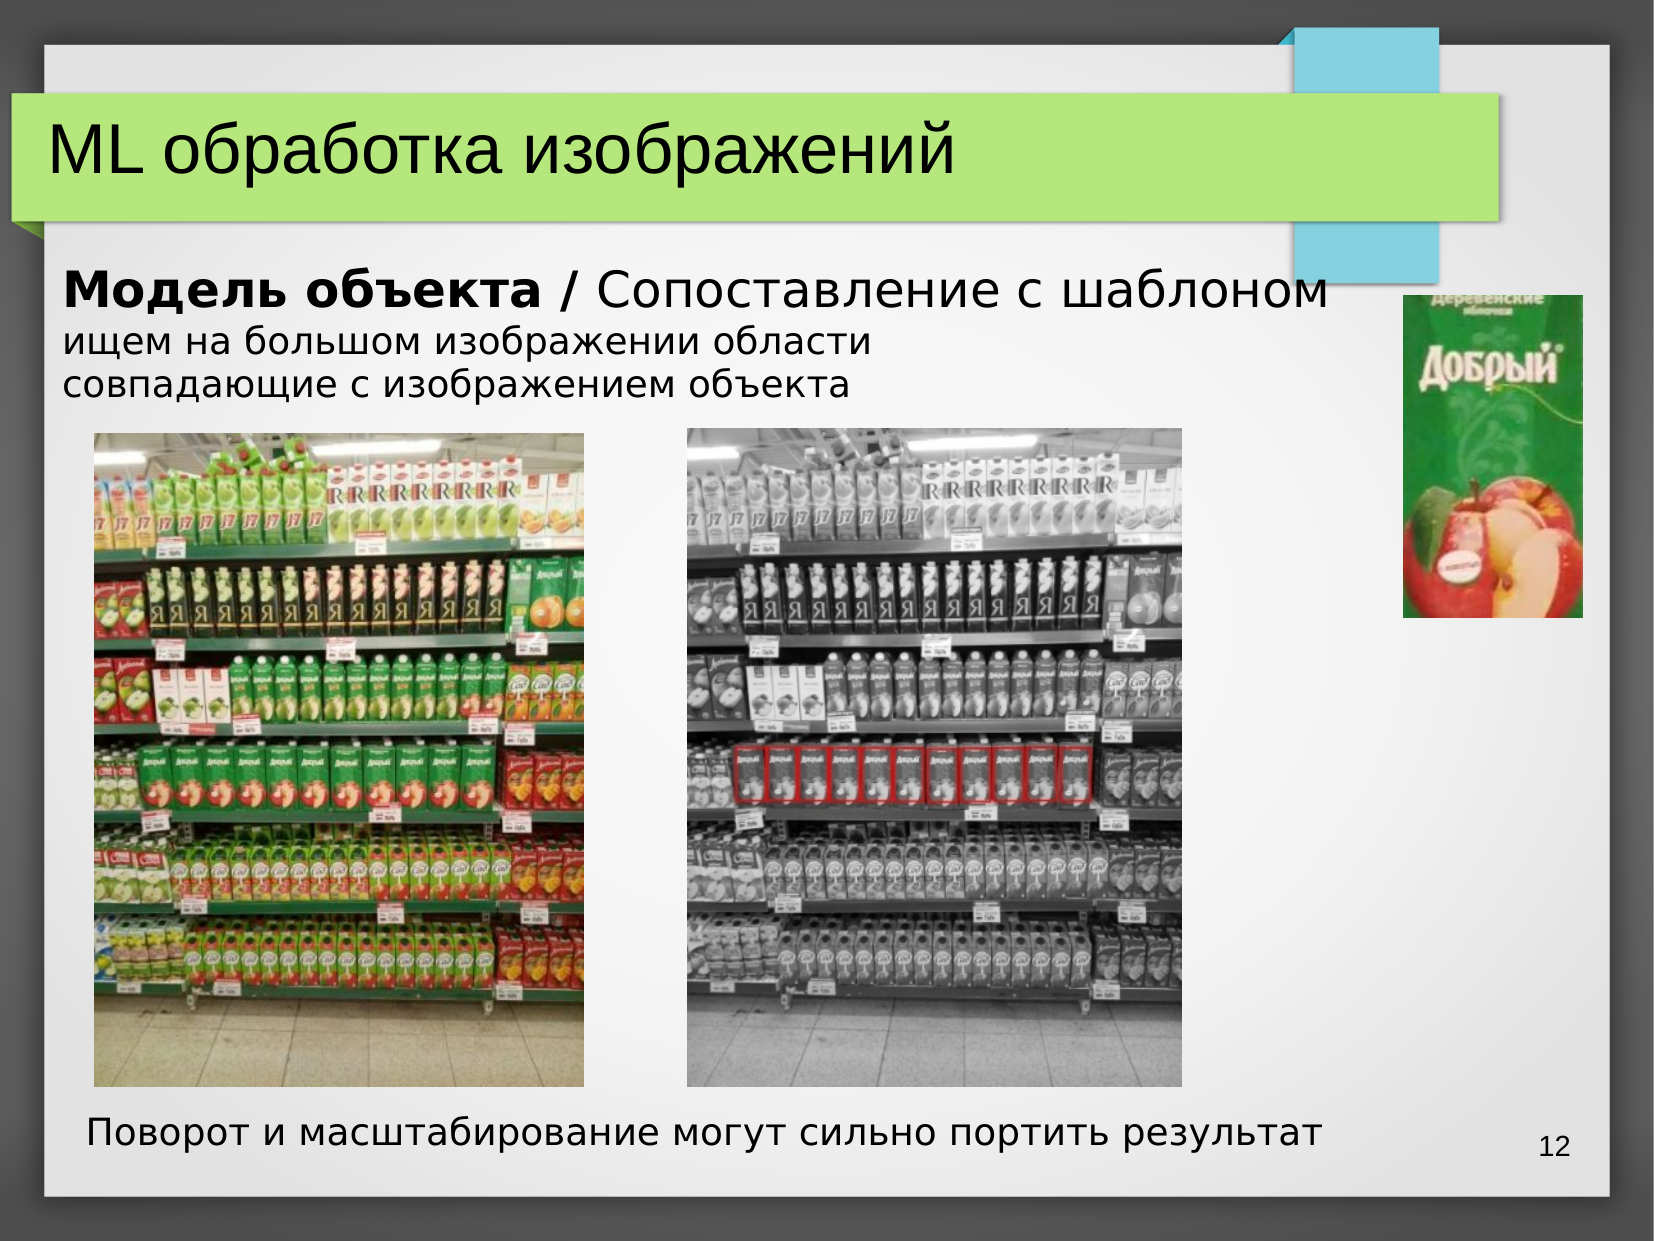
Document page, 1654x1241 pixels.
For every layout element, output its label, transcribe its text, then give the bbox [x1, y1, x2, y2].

text_box Поворот и масштабирование могут сильно портить результат [70, 1102, 1607, 1182]
title ML обработка изображений [47, 109, 1501, 189]
picture [0, 0, 1654, 1241]
text_box Модель объекта / Сопоставление с шаблоном ищем на большом изображении области совпадающие с изображением объекта [47, 254, 1417, 420]
